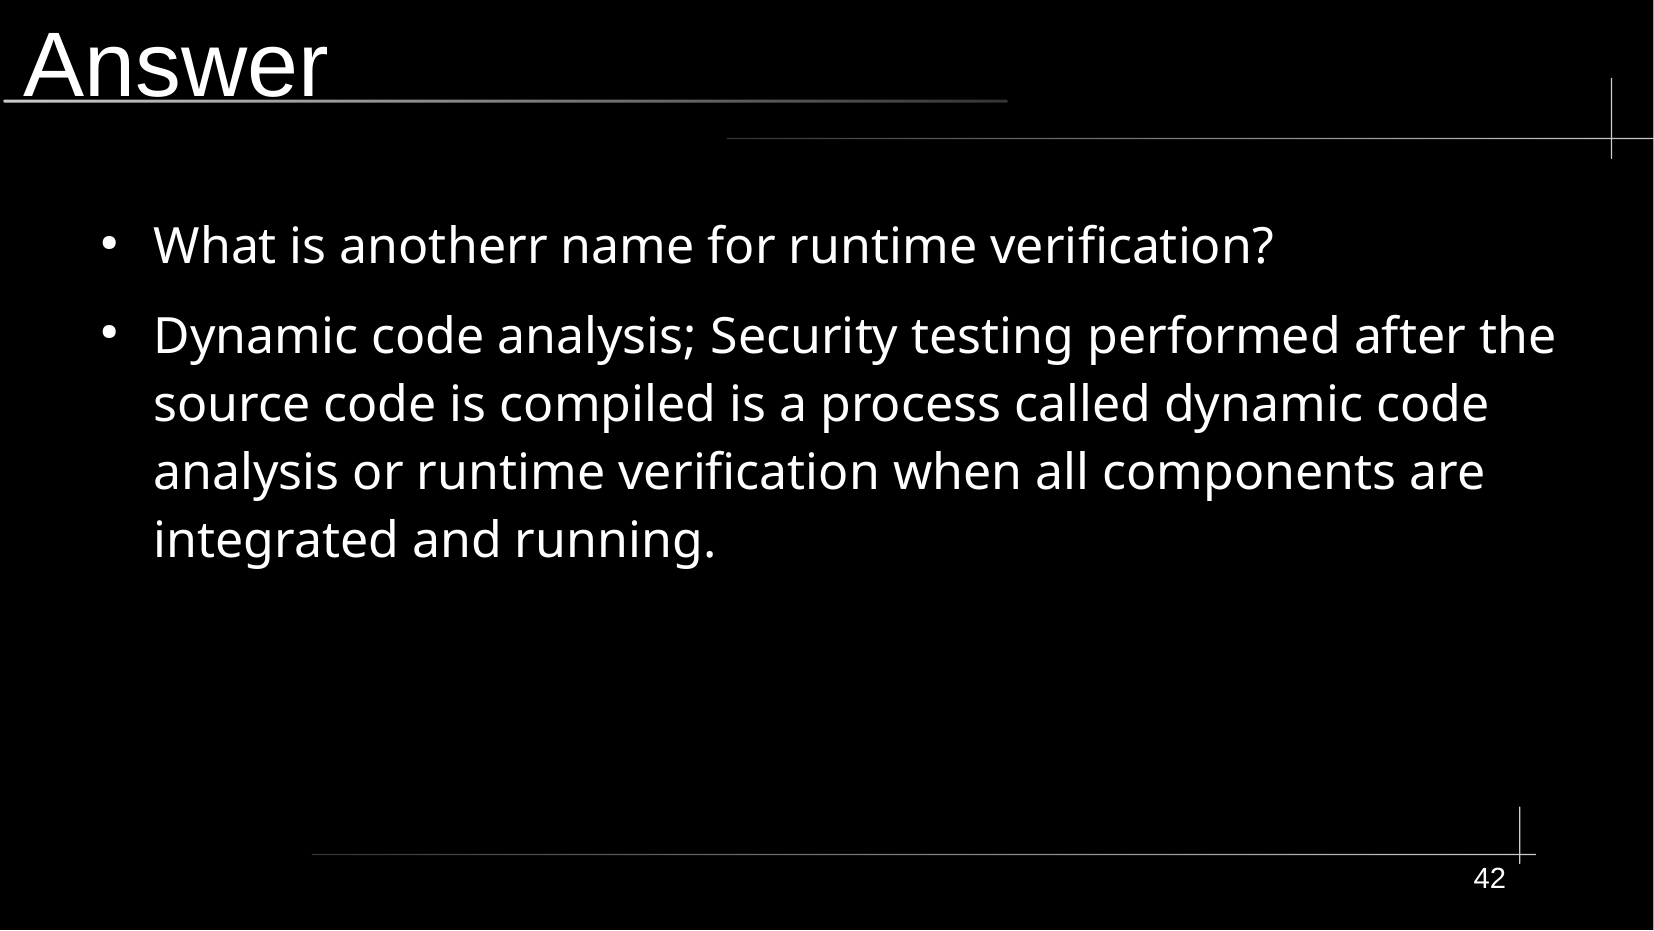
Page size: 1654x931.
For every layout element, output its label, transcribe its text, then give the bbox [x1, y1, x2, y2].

title Answer [23, 11, 1589, 119]
list What is anotherr name for runtime verification? Dynamic code analysis; Security testing performed after the source code is compiled is a process called dynamic code analysis or runtime verification when all components are integrated and running. [82, 210, 1571, 750]
